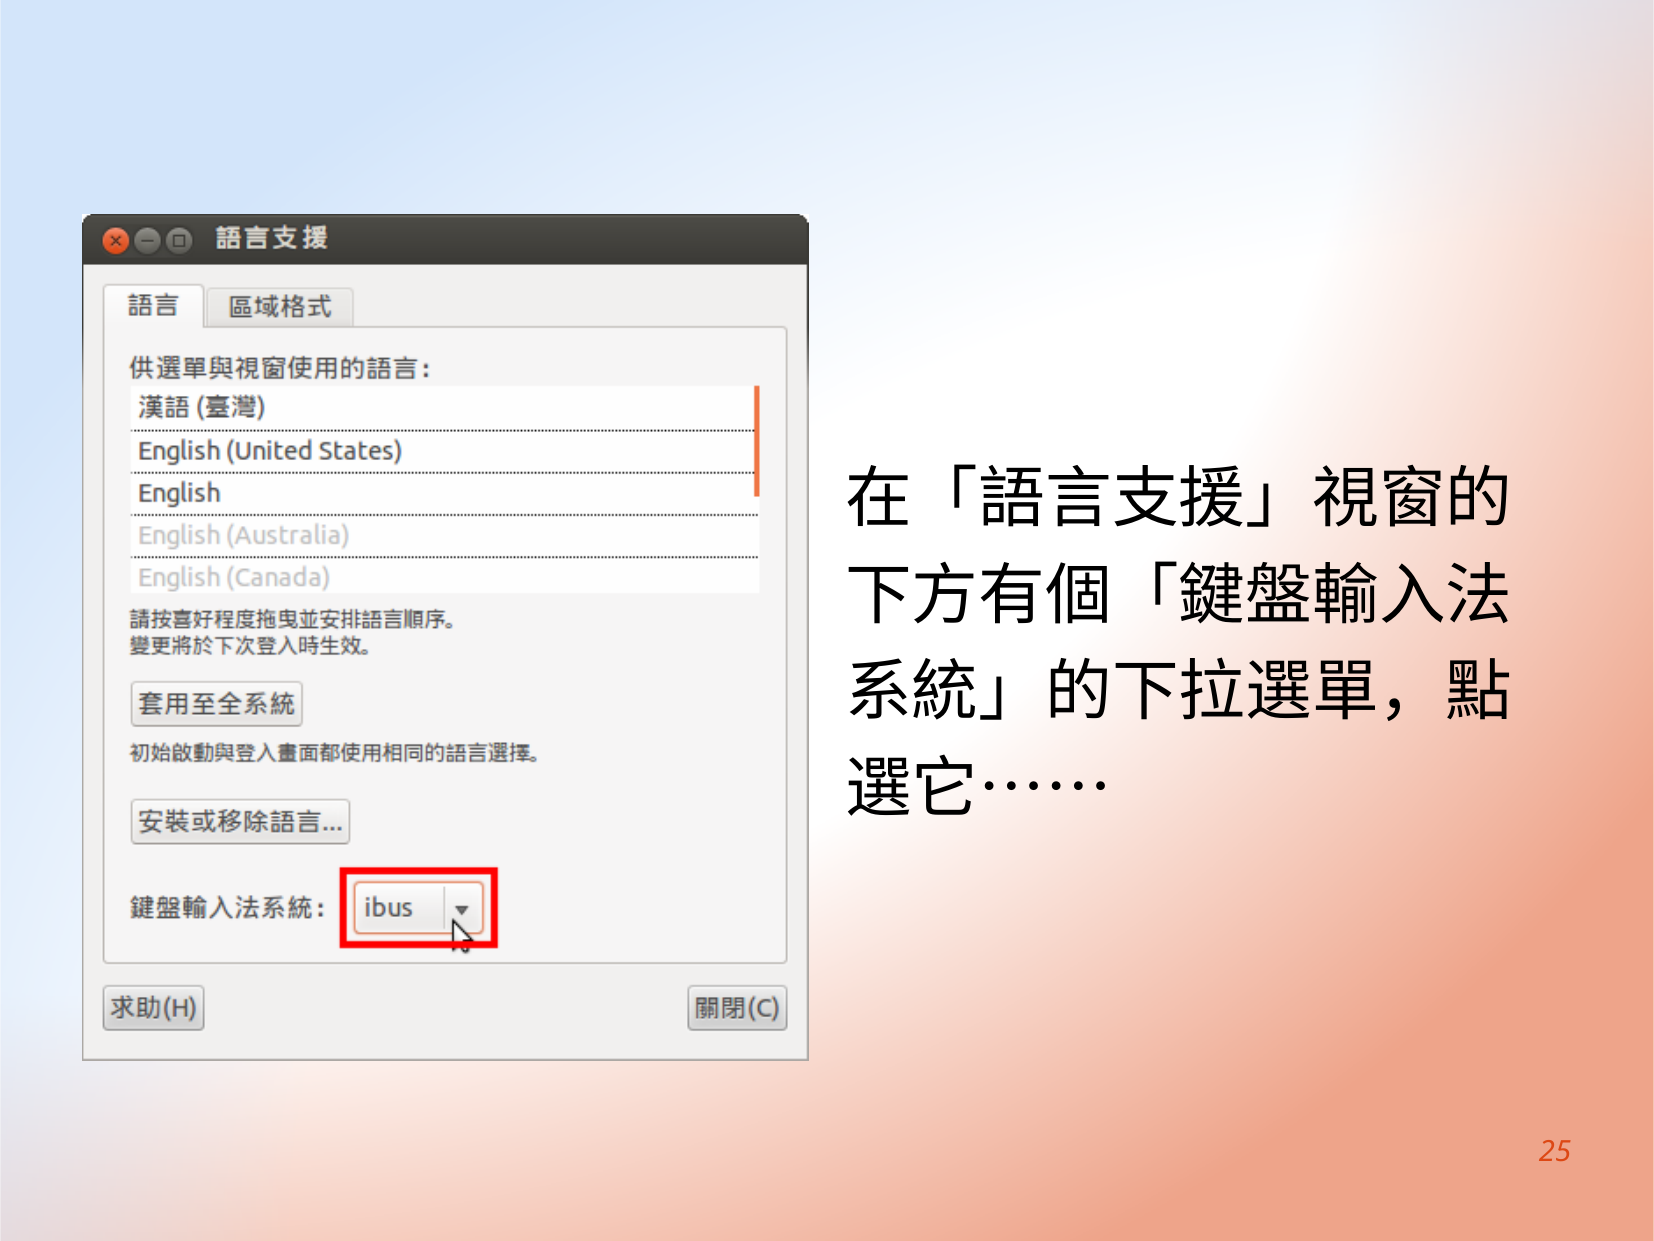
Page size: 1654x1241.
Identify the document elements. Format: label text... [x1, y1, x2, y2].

picture [0, 0, 1654, 1241]
list 在「語言支援」視窗的下方有個「鍵盤輸入法系統」的下拉選單，點選它…… [845, 75, 1572, 1201]
